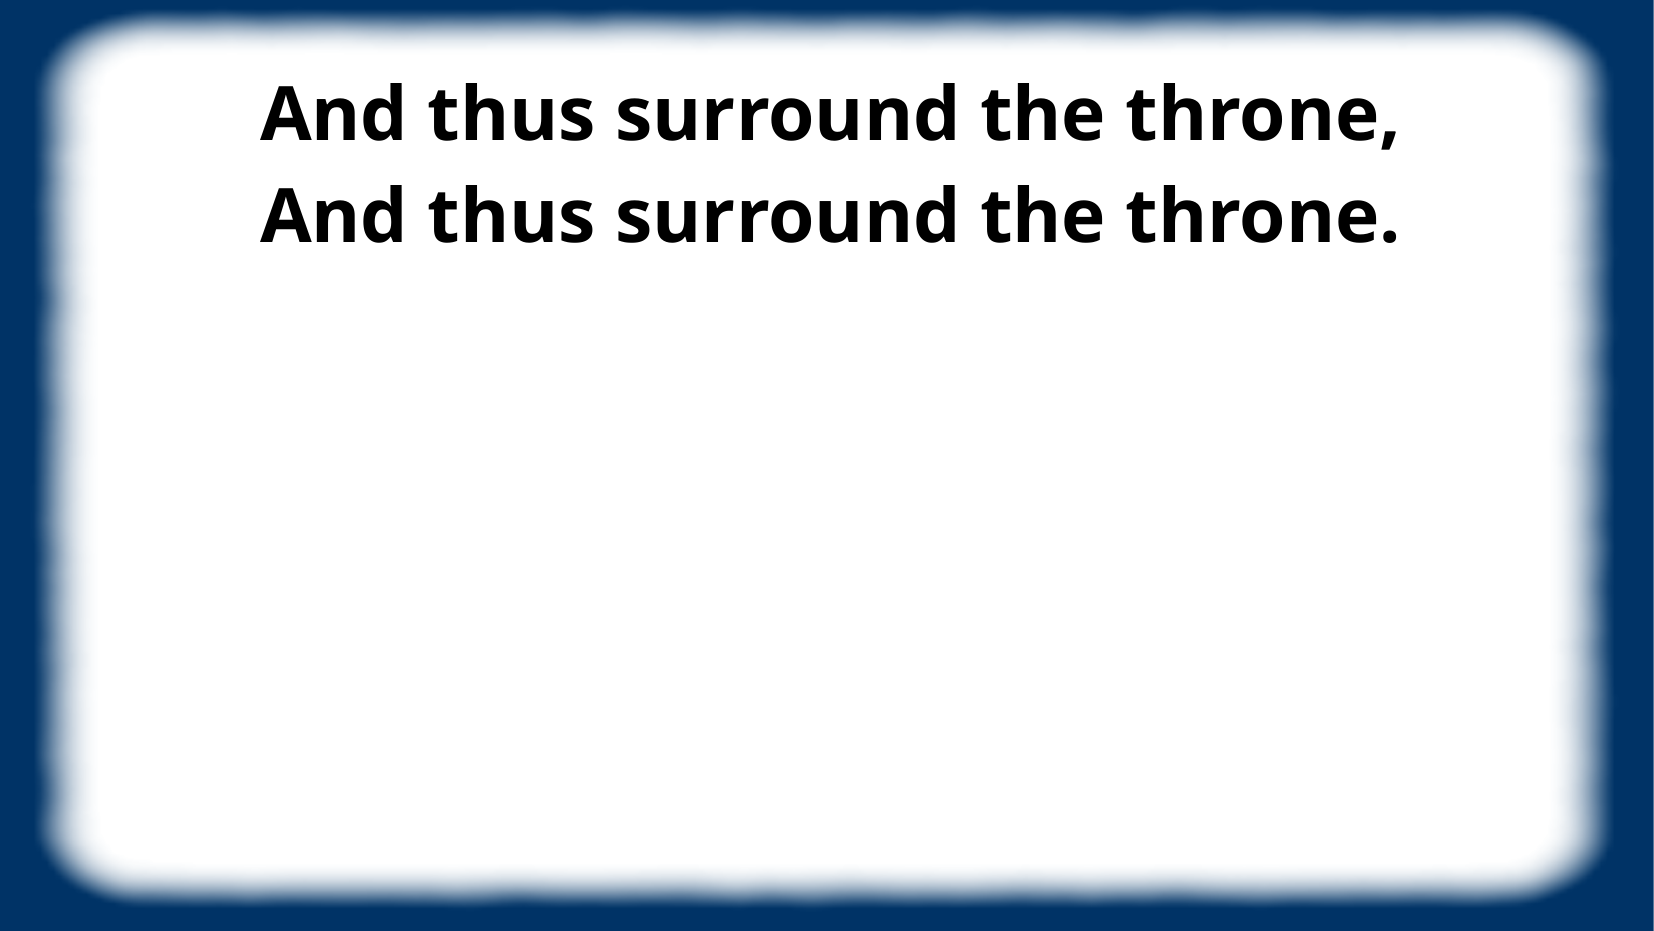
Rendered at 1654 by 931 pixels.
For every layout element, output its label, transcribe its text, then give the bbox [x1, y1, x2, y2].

title And thus surround the throne, And thus surround the throne. [126, 59, 1537, 286]
picture [0, 0, 1654, 931]
